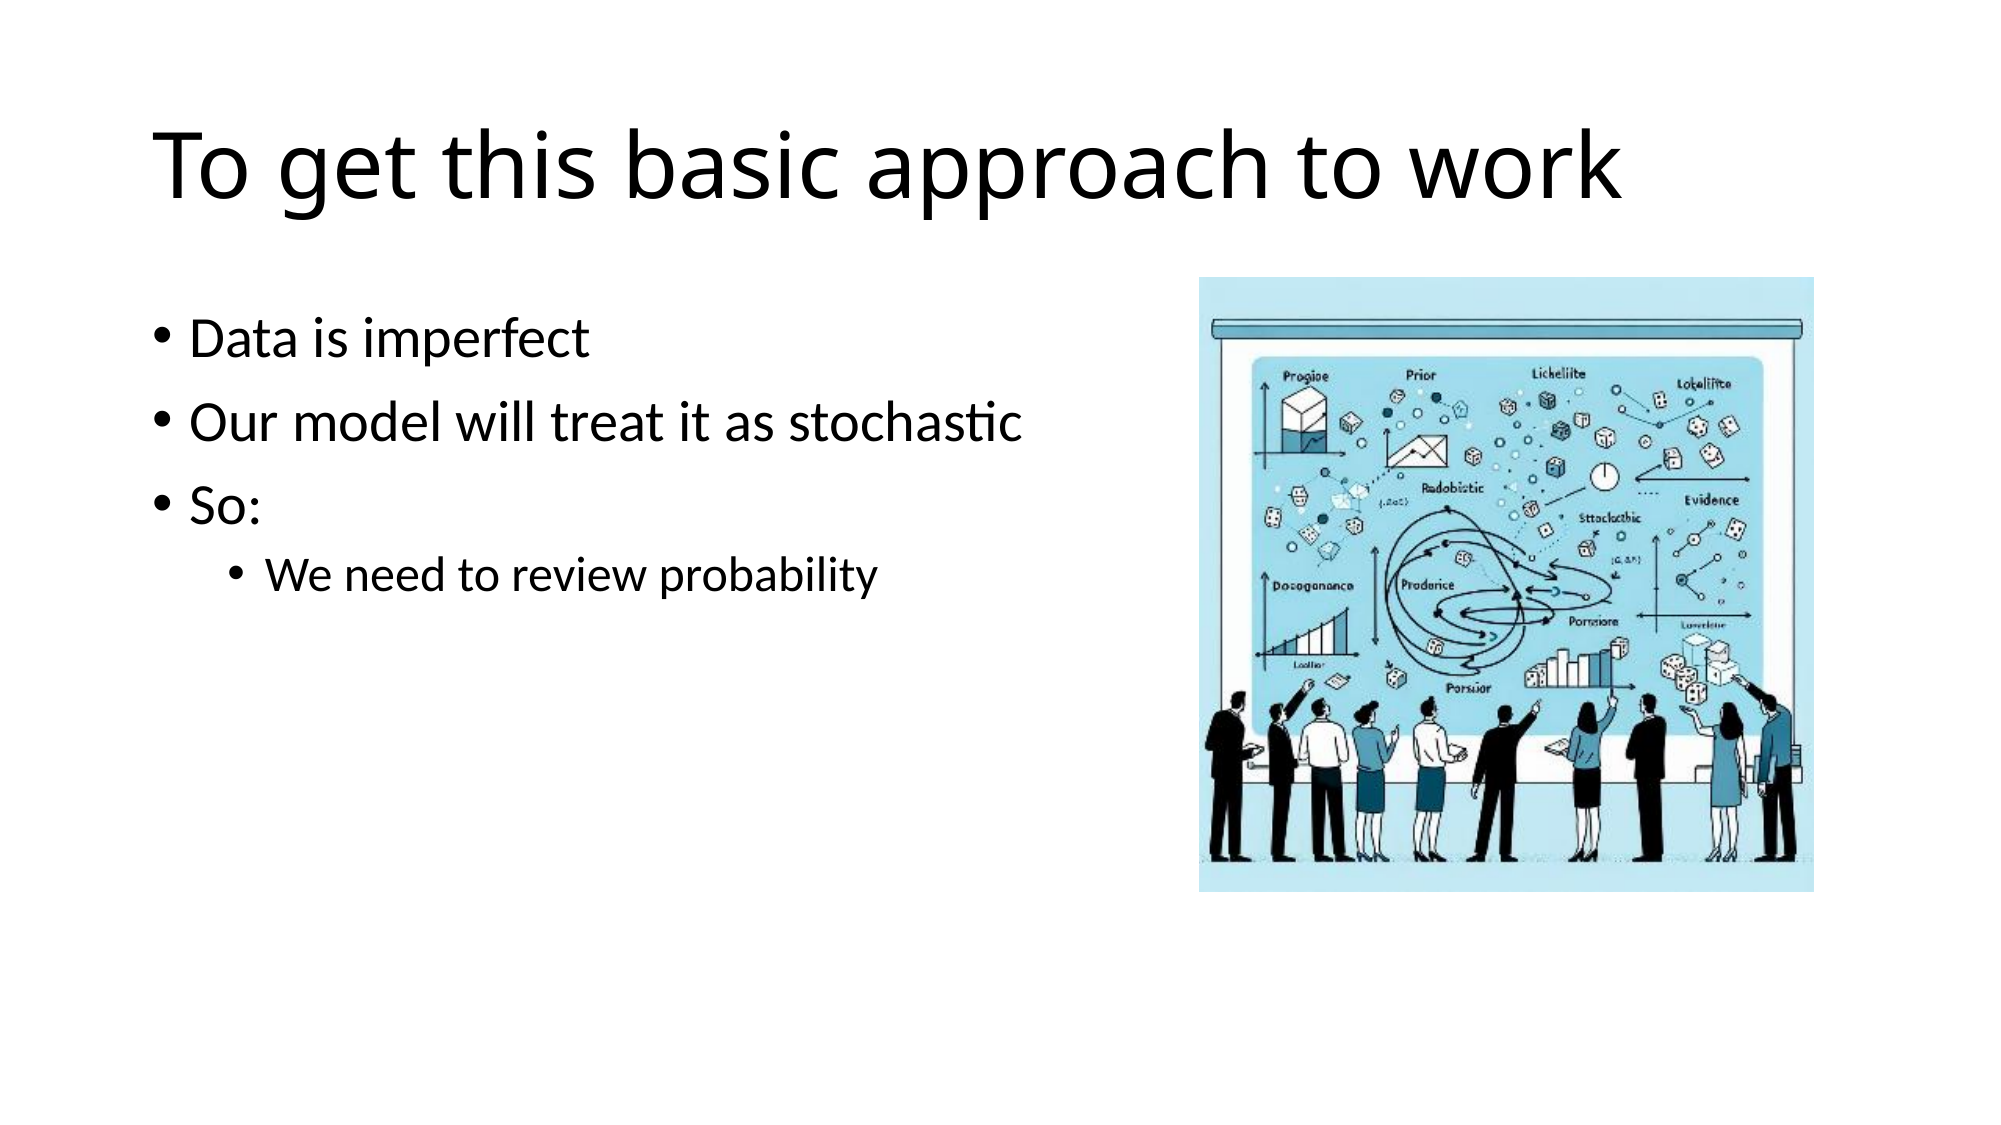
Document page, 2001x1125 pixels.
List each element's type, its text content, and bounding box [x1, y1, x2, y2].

picture [1199, 277, 1814, 892]
list Data is imperfect Our model will treat it as stochastic So: We need to review probability [137, 299, 1863, 1014]
title To get this basic approach to work [137, 59, 1863, 278]
